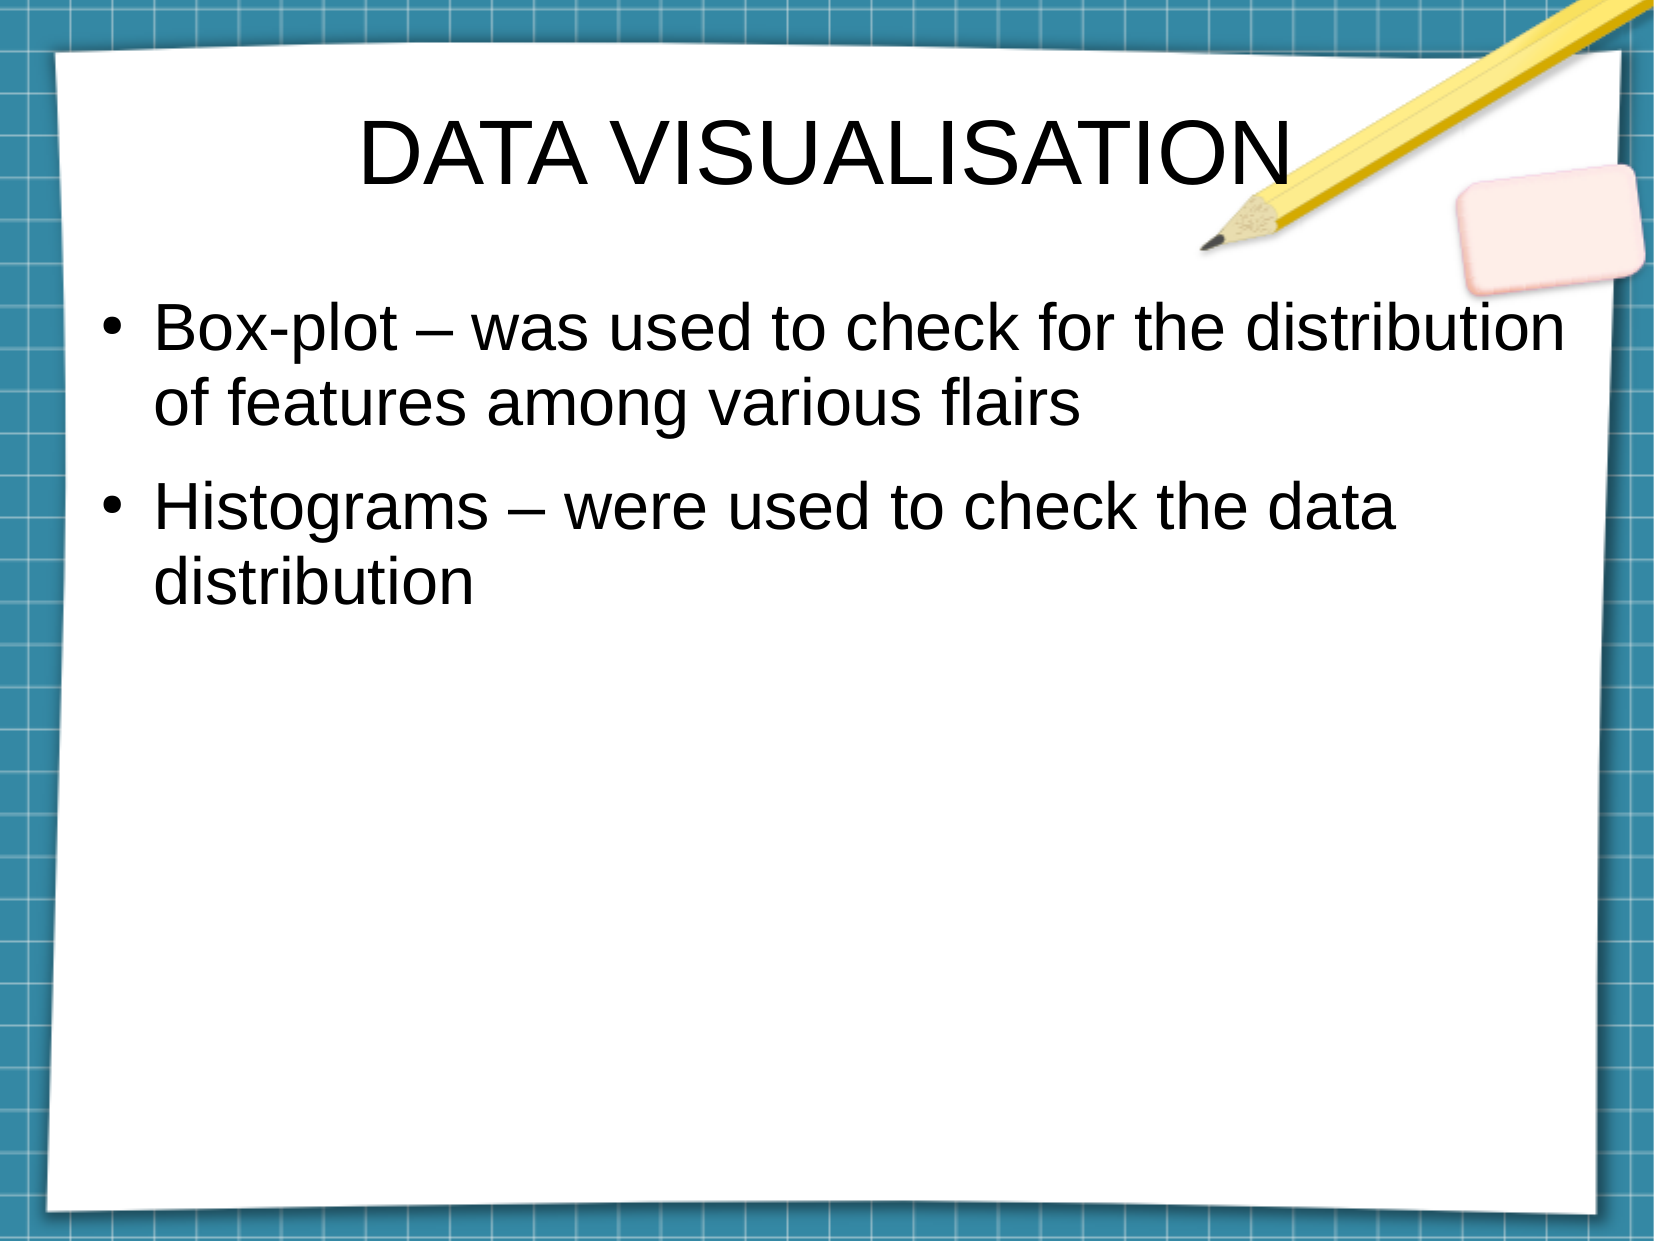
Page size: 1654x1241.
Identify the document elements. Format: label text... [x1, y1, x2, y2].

title DATA VISUALISATION [82, 49, 1571, 257]
picture [0, 0, 1654, 1241]
list Box-plot – was used to check for the distribution of features among various flairs Histograms – were used to check the data distribution [82, 290, 1571, 1010]
